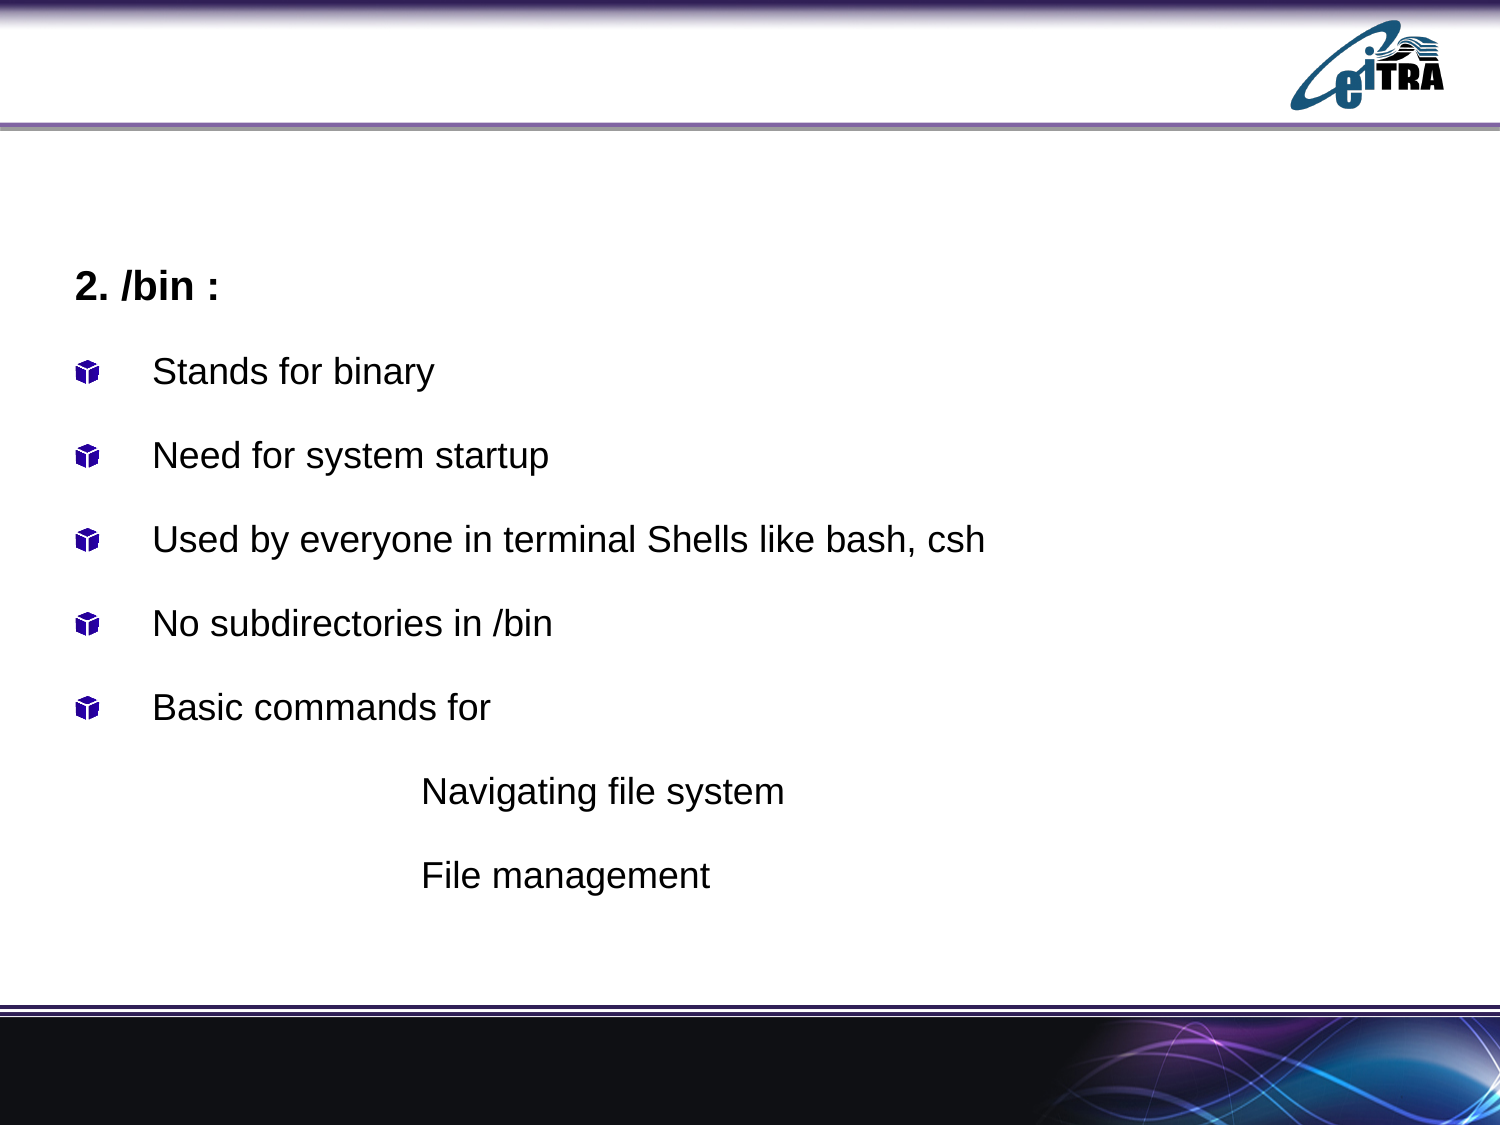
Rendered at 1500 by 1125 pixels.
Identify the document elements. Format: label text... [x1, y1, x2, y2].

picture [0, 0, 1500, 146]
text_box 2. /bin : Stands for binary Need for system startup Used by everyone in terminal Shells like bash, csh No subdirectories in /bin Basic commands for Navigating file system File management [60, 254, 1456, 898]
picture [0, 1005, 1500, 1125]
